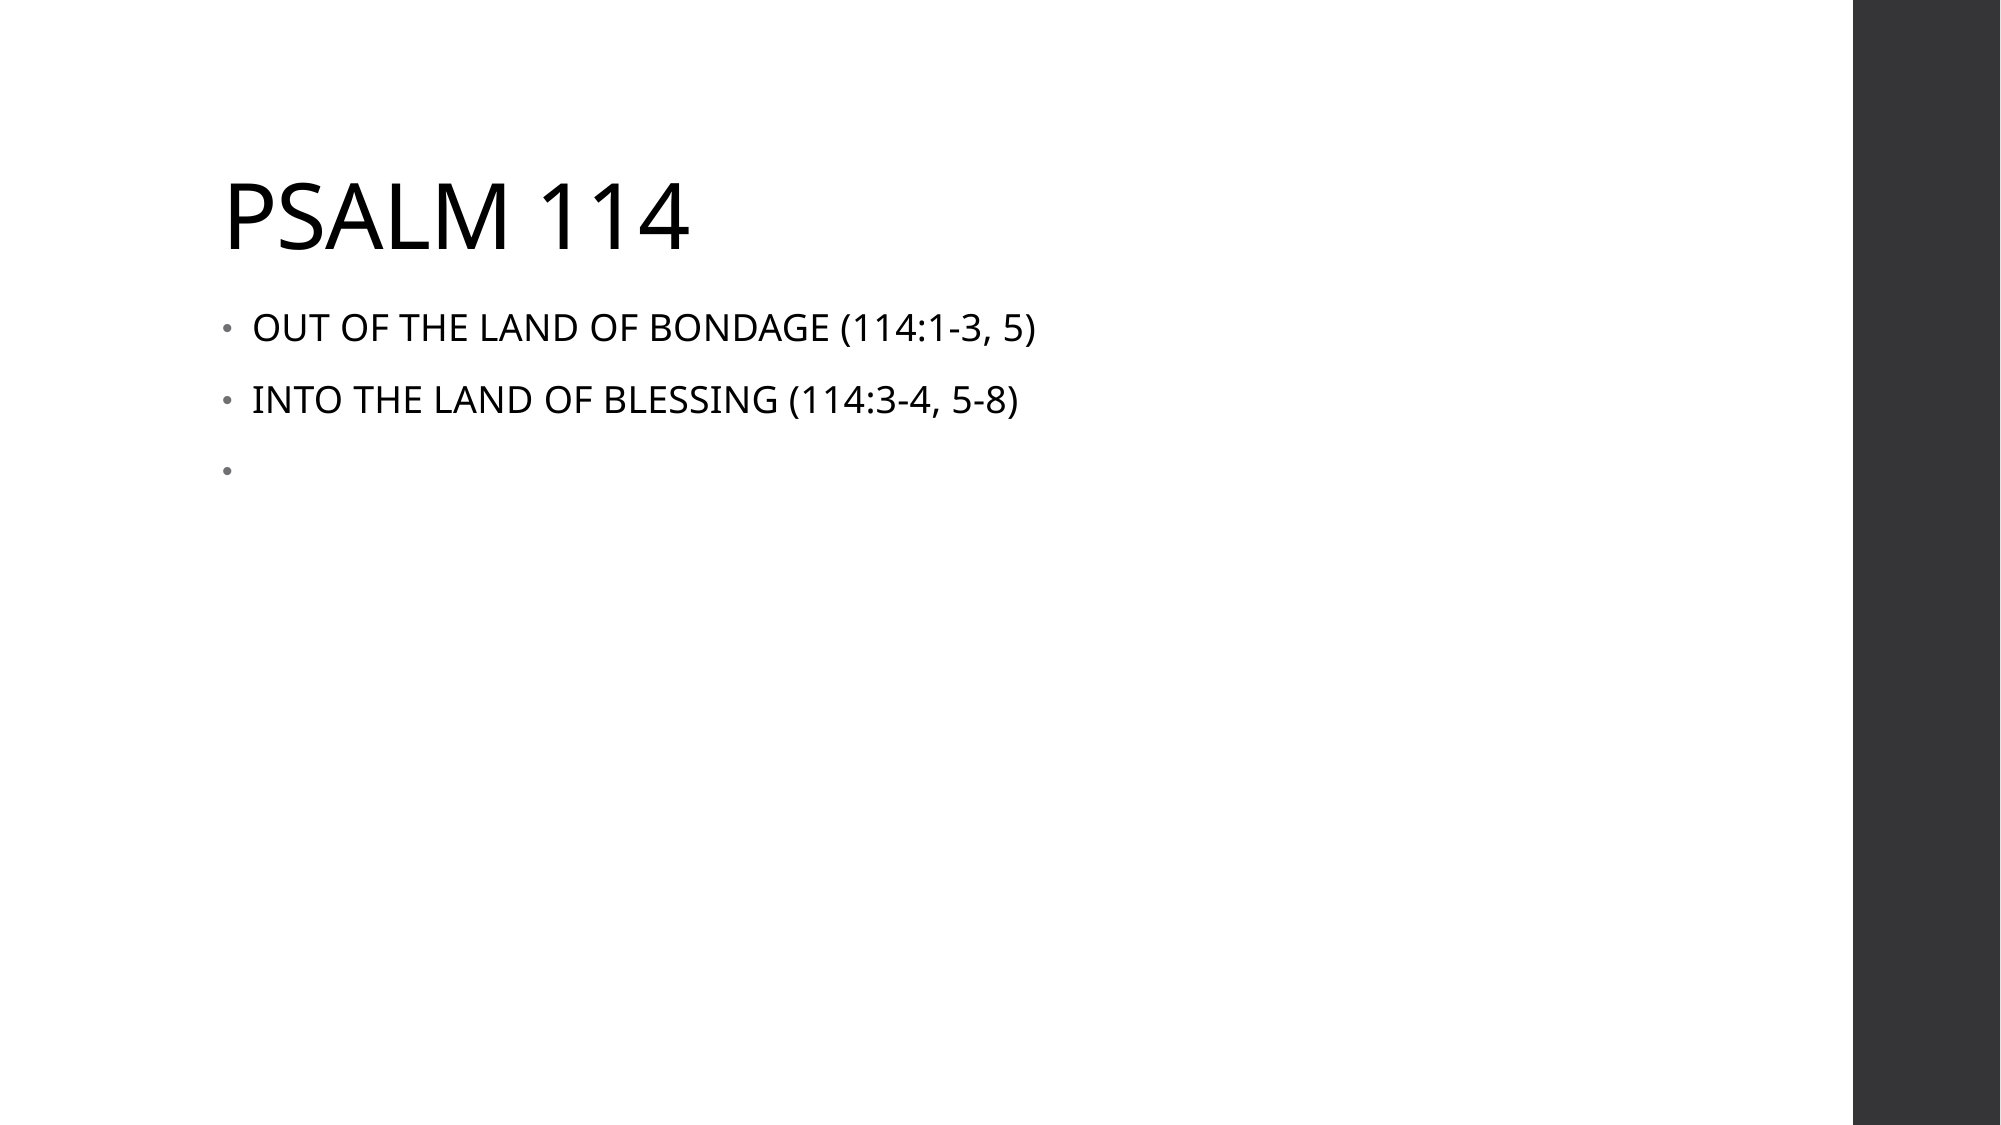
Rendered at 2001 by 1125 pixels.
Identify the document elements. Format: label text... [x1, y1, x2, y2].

title PSALM 114 [206, 60, 1797, 278]
list OUT OF THE LAND OF BONDAGE (114:1-3, 5) INTO THE LAND OF BLESSING (114:3-4, 5-8) [206, 299, 1617, 1014]
